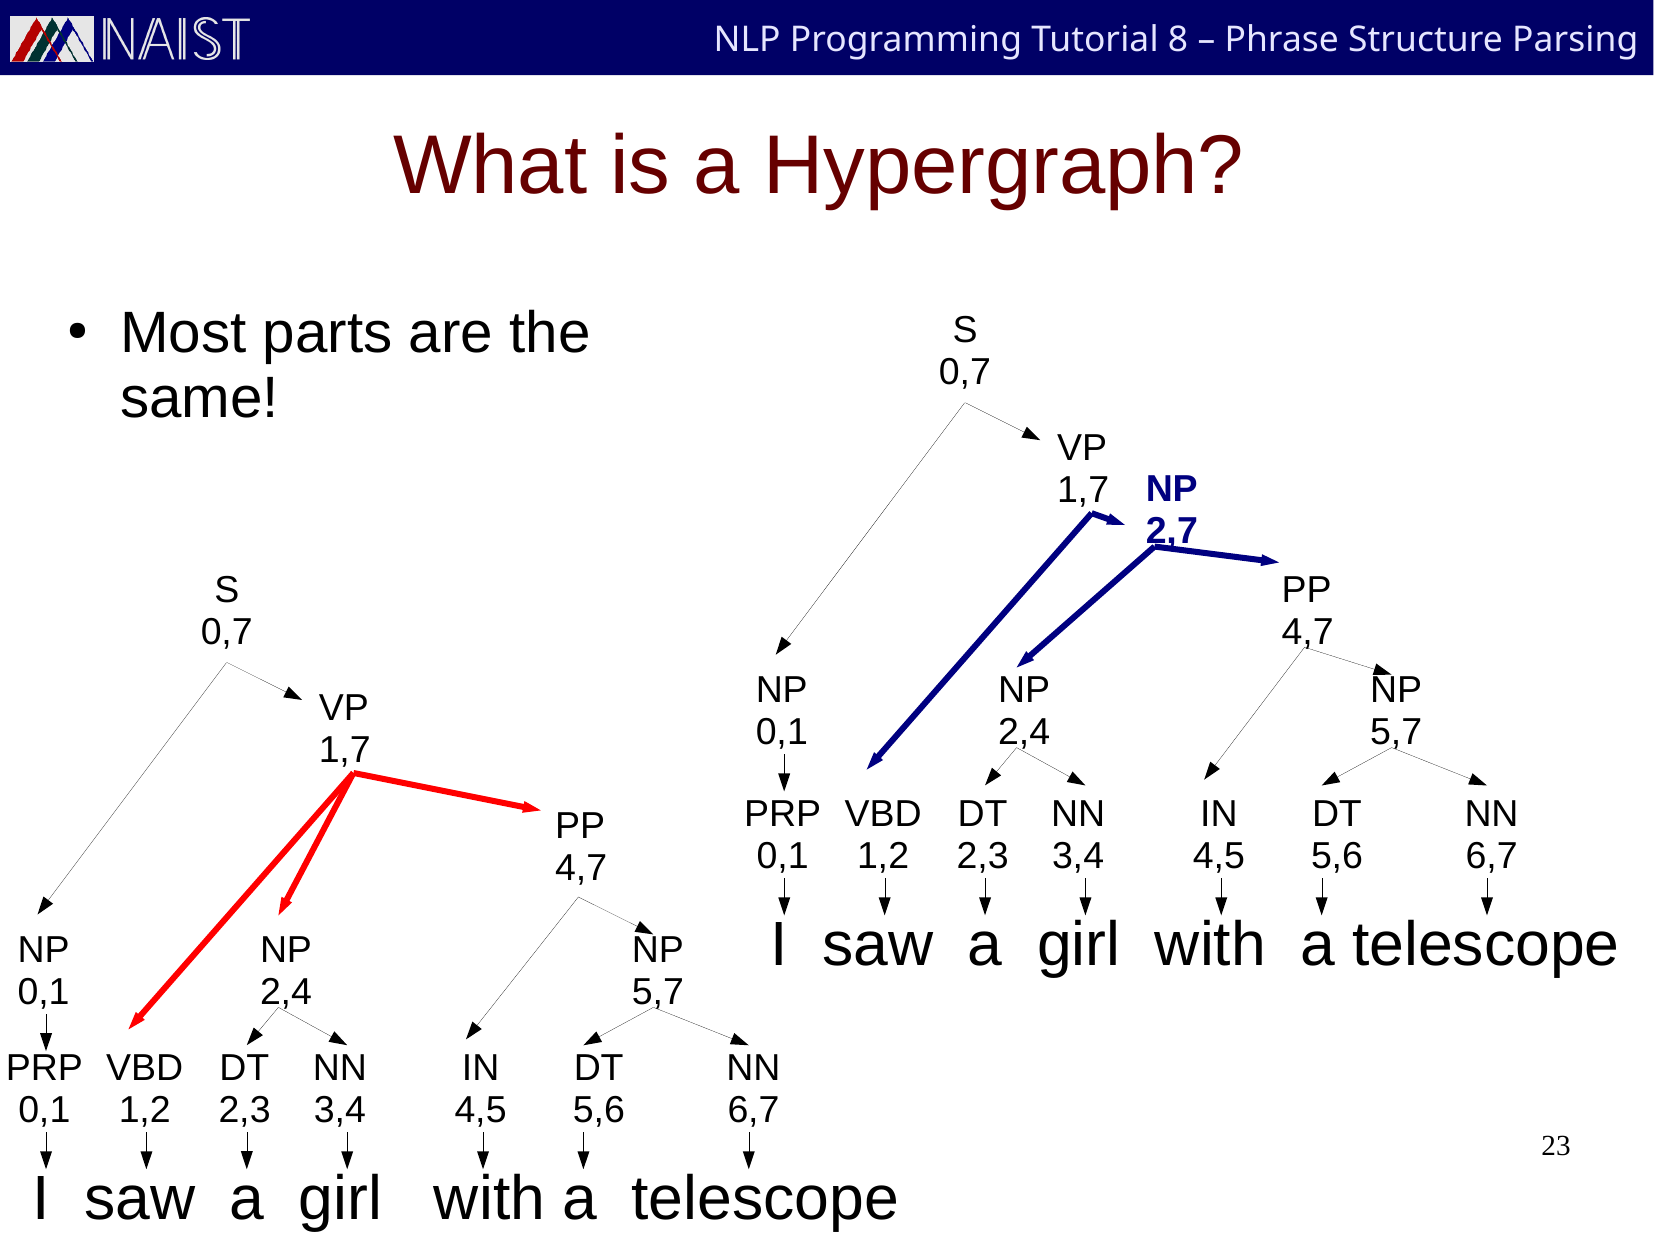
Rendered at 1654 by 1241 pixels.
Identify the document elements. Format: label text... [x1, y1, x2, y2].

text_box VBD 1,2 [829, 785, 937, 884]
text_box DT 5,6 [1296, 785, 1378, 884]
text_box VP 1,7 [304, 678, 386, 778]
text_box PRP 0,1 [0, 1038, 91, 1138]
text_box NP 2,4 [245, 920, 327, 1020]
text_box S 0,7 [924, 300, 1006, 400]
title What is a Hypergraph? [75, 69, 1564, 261]
text_box NP 5,7 [617, 920, 699, 1020]
list Most parts are the same! [49, 300, 601, 431]
text_box NP 2,4 [983, 661, 1066, 760]
text_box NP 2,7 [1131, 460, 1213, 560]
text_box VP 1,7 [1042, 418, 1124, 518]
picture [10, 16, 94, 62]
text_box NN 3,4 [298, 1038, 382, 1138]
text_box NN 6,7 [1449, 785, 1534, 884]
text_box DT 2,3 [203, 1038, 286, 1138]
text_box I saw a girl with a telescope [755, 901, 1636, 987]
text_box PP 4,7 [1266, 560, 1349, 660]
text_box VBD 1,2 [91, 1038, 199, 1138]
text_box I saw a girl with a telescope [17, 1155, 915, 1240]
text_box NN 6,7 [711, 1038, 796, 1138]
text_box NP 0,1 [741, 661, 823, 760]
text_box IN 4,5 [439, 1038, 522, 1138]
text_box IN 4,5 [1178, 785, 1260, 884]
picture [102, 17, 251, 60]
text_box NP 0,1 [2, 920, 85, 1020]
text_box DT 5,6 [558, 1038, 640, 1138]
text_box DT 2,3 [941, 785, 1024, 884]
text_box S 0,7 [186, 560, 268, 660]
text_box NN 3,4 [1036, 785, 1121, 884]
text_box NP 5,7 [1355, 661, 1438, 760]
text_box PRP 0,1 [729, 785, 829, 884]
text_box PP 4,7 [540, 796, 623, 896]
